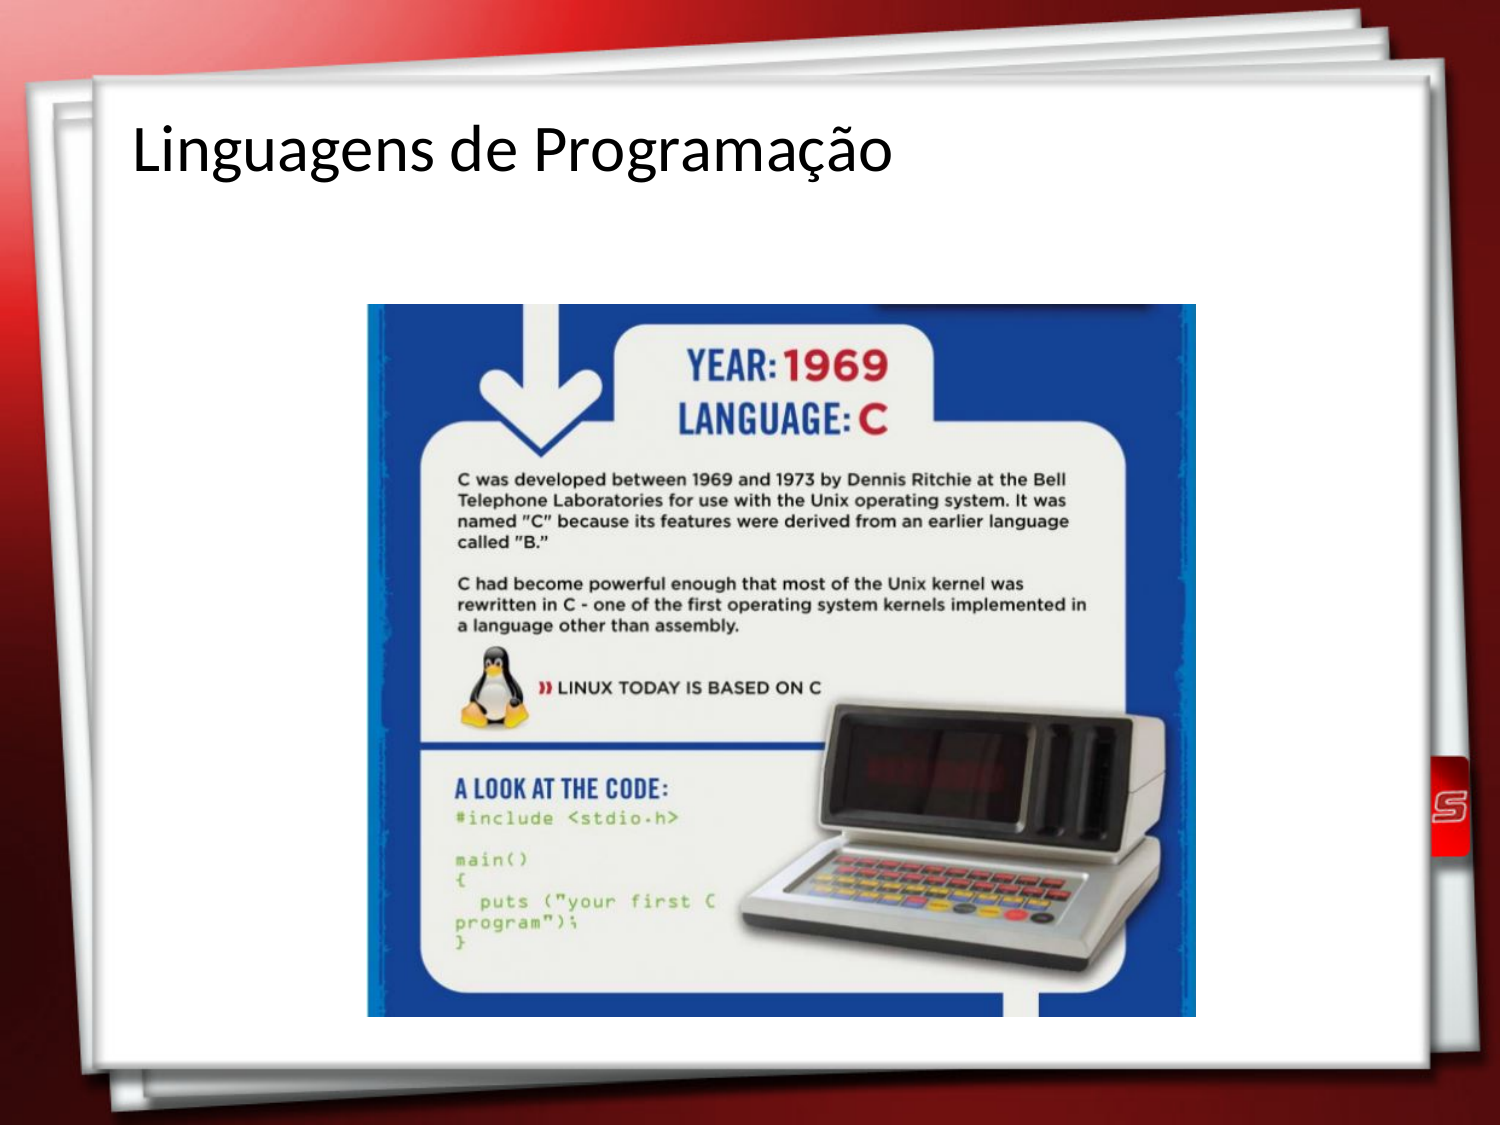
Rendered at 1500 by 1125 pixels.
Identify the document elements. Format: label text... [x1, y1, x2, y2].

title Linguagens de Programação [118, 33, 1394, 257]
picture [0, 0, 1500, 1125]
